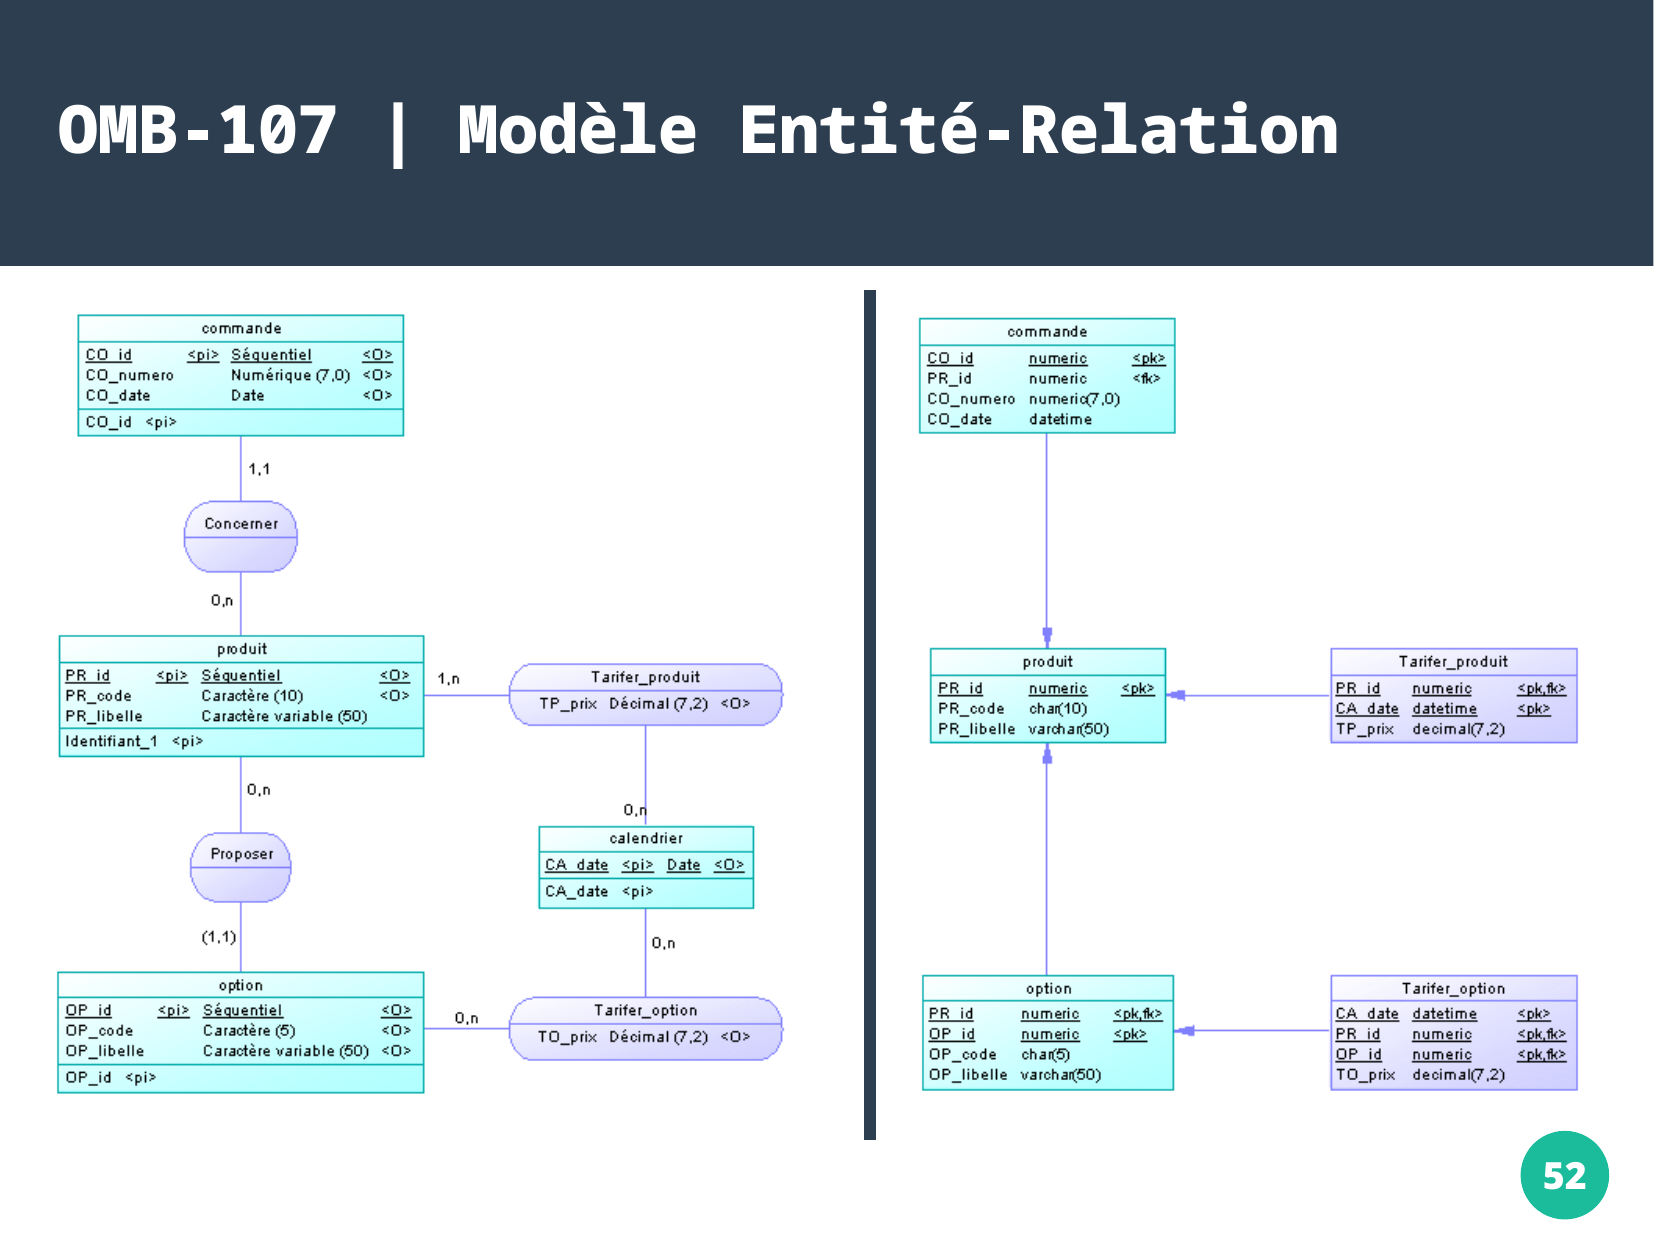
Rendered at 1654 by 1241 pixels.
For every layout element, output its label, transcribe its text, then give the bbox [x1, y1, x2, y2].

title OMB-107 | Modèle Entité-Relation [58, 49, 1595, 207]
picture [45, 296, 817, 1122]
picture [876, 290, 1636, 1116]
